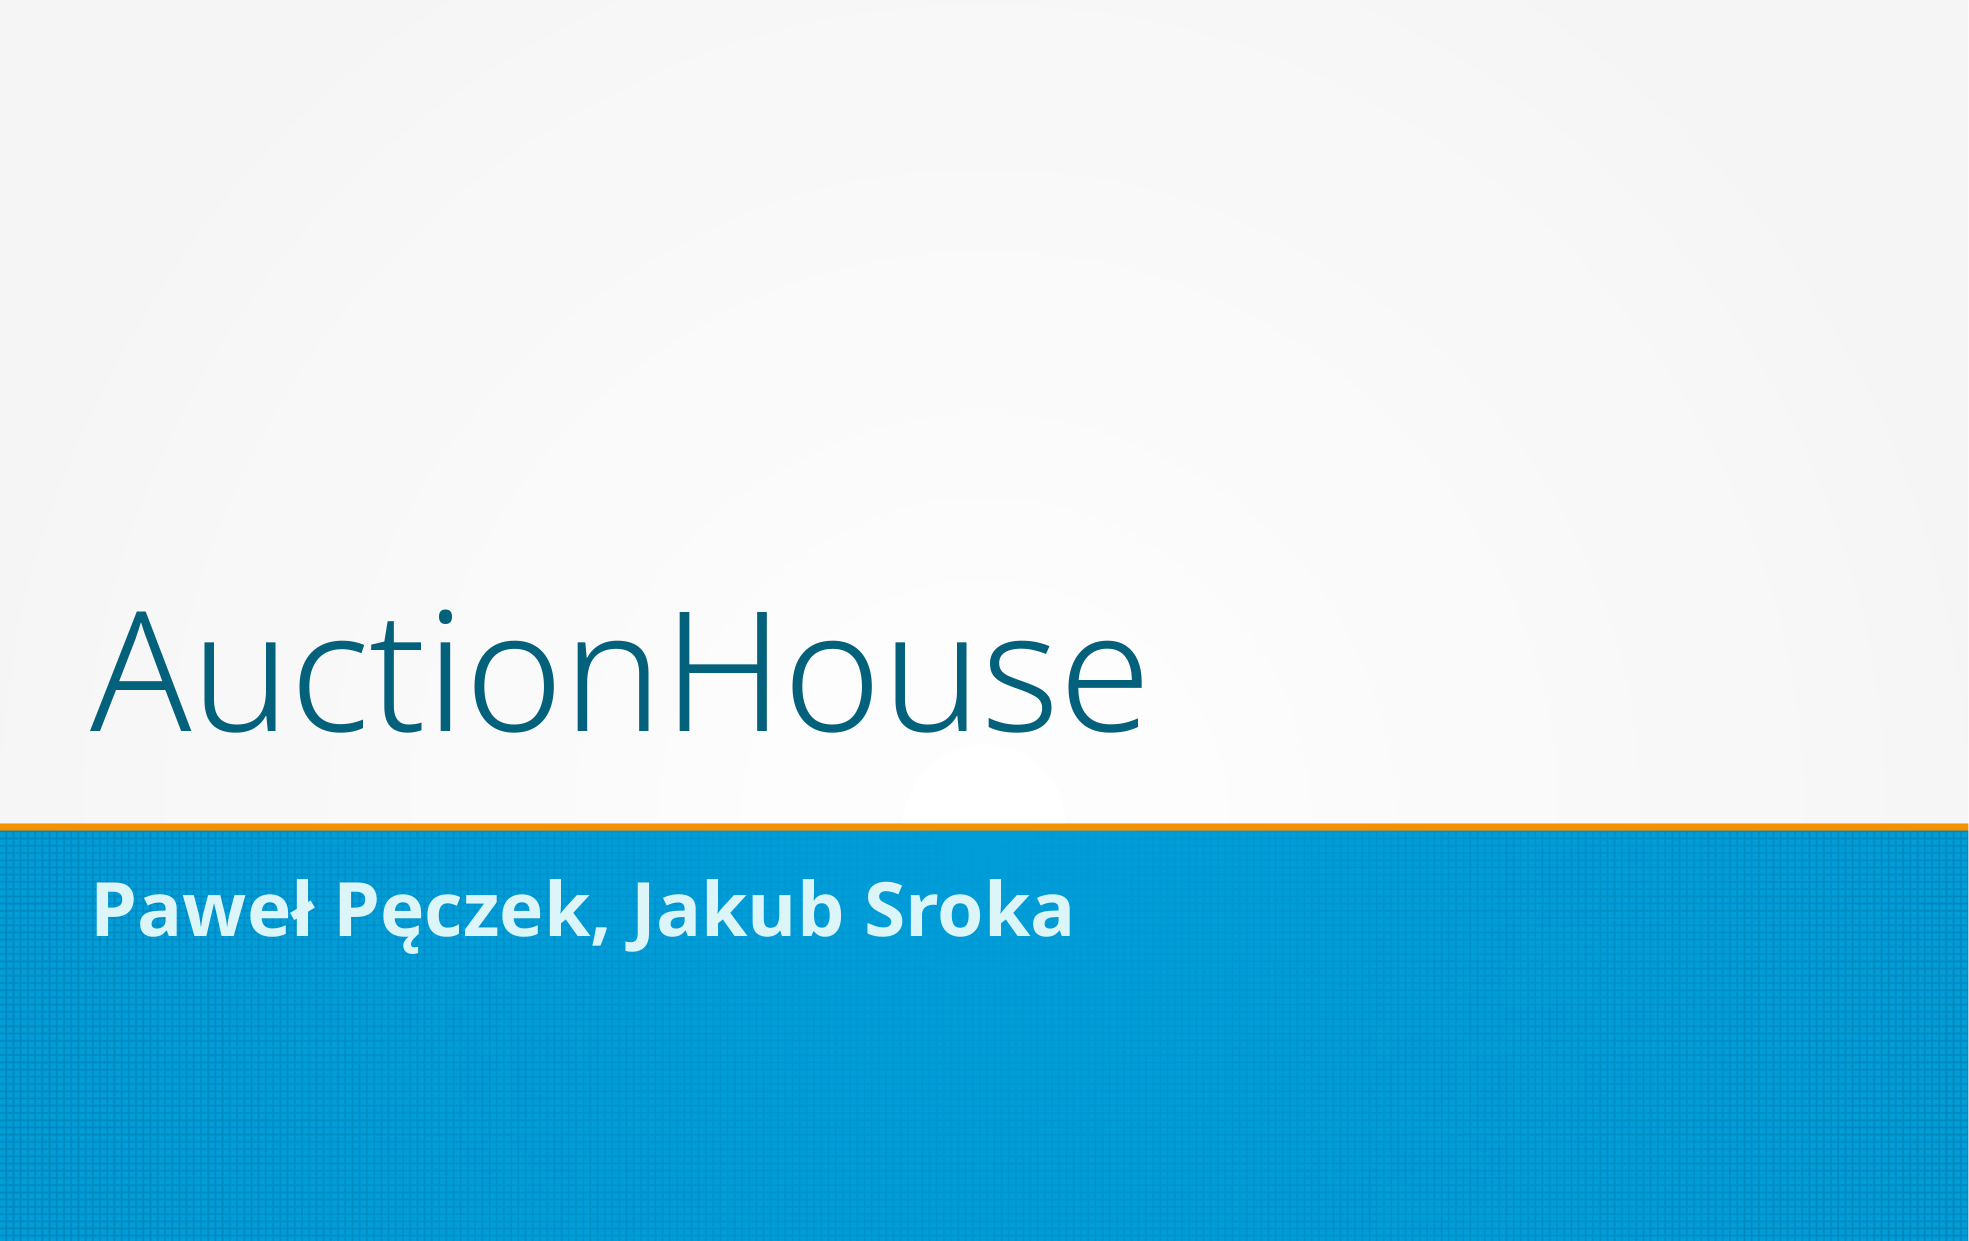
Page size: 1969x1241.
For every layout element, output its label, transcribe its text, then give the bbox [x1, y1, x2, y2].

title AuctionHouse [90, 49, 1862, 781]
subtitle Paweł Pęczek, Jakub Sroka [90, 855, 1861, 1111]
picture [0, 0, 1969, 830]
